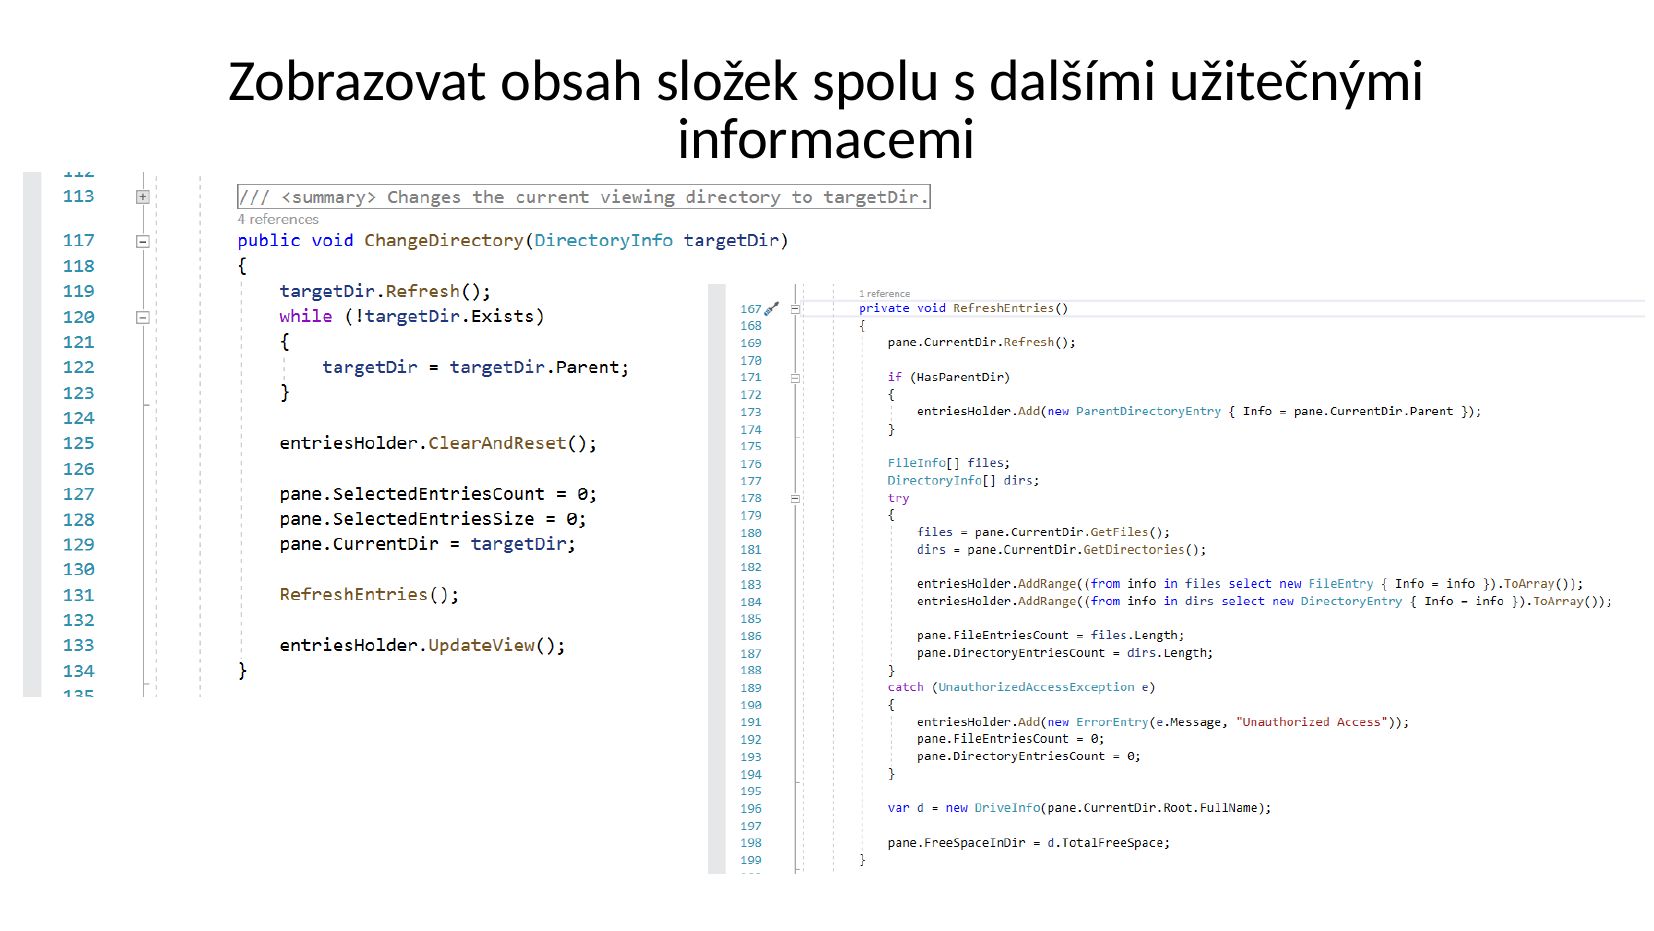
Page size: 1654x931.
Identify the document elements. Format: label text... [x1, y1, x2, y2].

title Zobrazovat obsah složek spolu s dalšími užitečnými informacemi [82, 37, 1571, 193]
picture [23, 172, 1645, 875]
